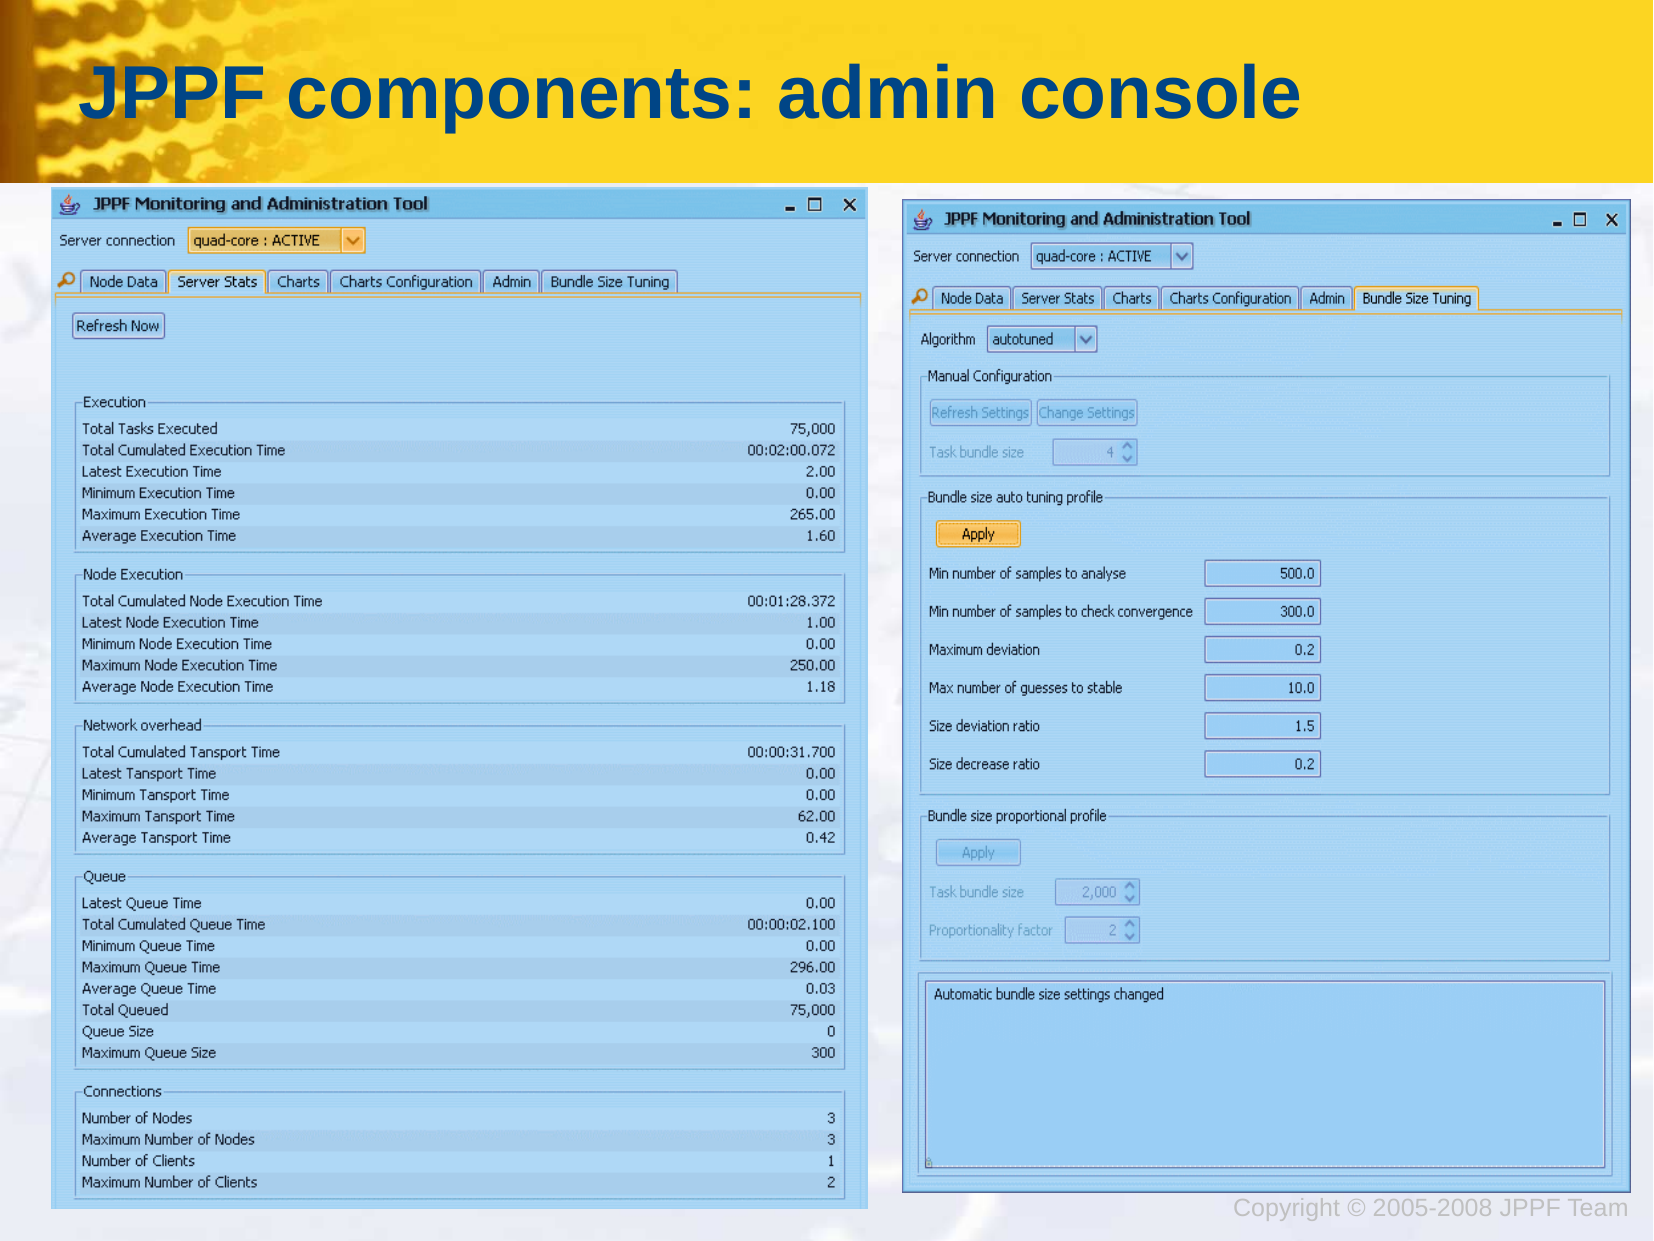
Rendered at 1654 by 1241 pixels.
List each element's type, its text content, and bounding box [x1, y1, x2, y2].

title JPPF components: admin console [78, 17, 1567, 168]
picture [0, 0, 1654, 1241]
